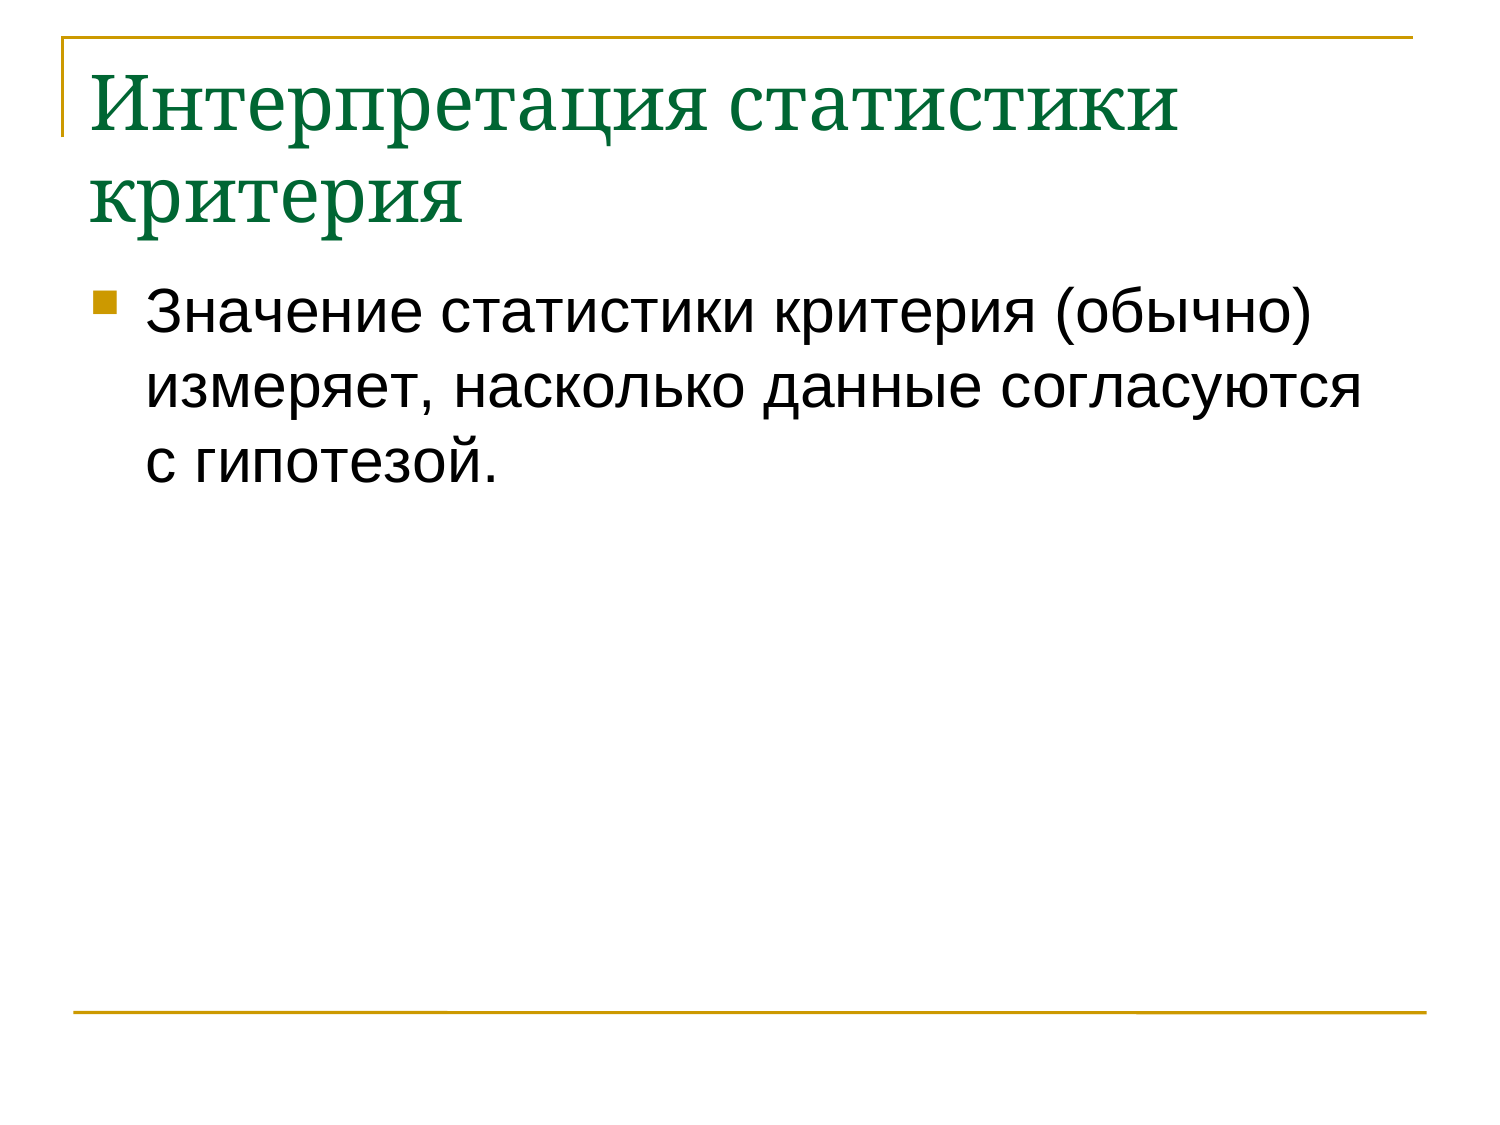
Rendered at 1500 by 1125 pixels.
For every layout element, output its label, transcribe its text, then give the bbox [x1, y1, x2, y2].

list Значение статистики критерия (обычно) измеряет, насколько данные согласуются с гипотезой. [75, 262, 1426, 1006]
title Интерпретация статистики критерия [75, 45, 1426, 233]
